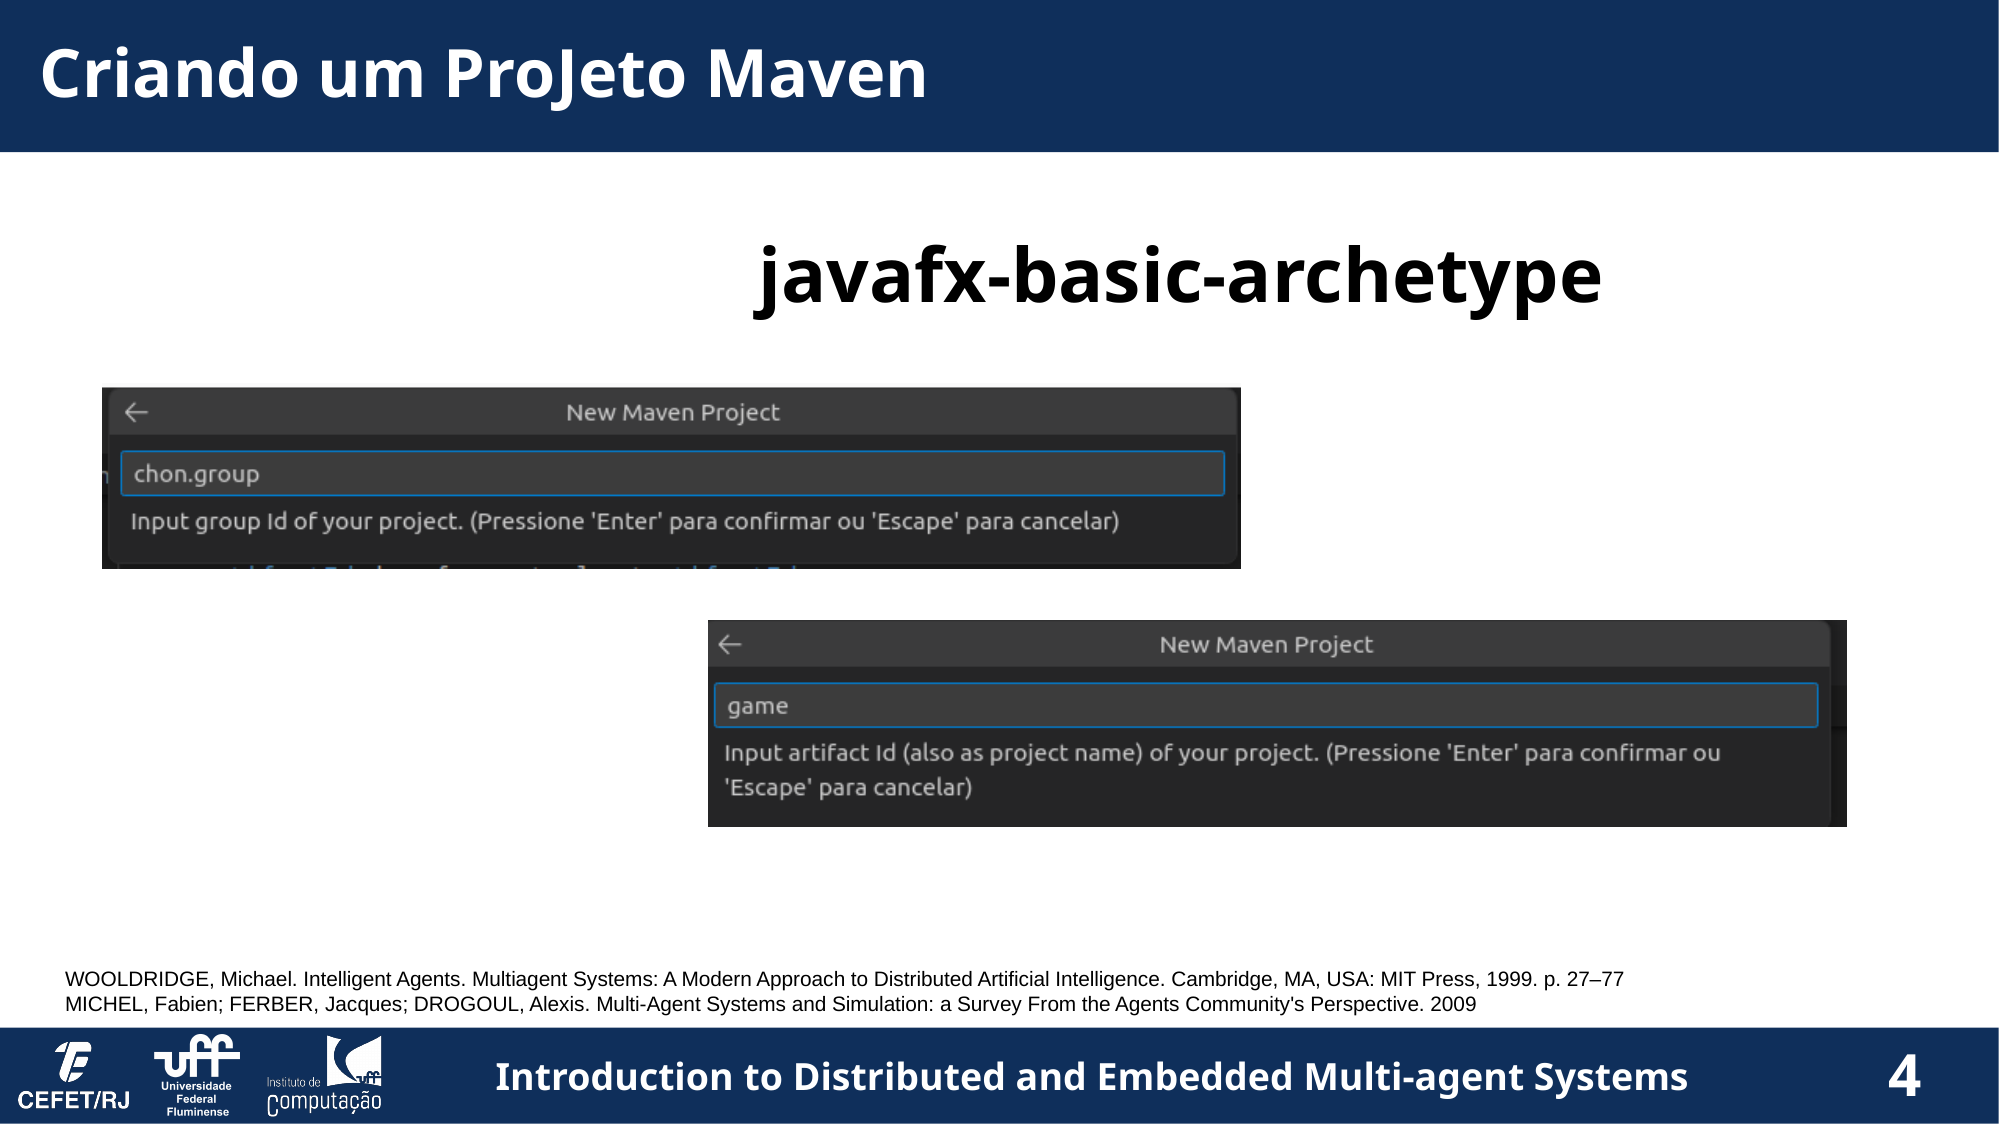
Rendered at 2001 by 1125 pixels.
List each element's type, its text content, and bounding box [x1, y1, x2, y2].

picture [708, 620, 1847, 827]
picture [153, 1033, 241, 1121]
text_box WOOLDRIDGE, Michael. Intelligent Agents. Multiagent Systems: A Modern Approach to Distributed Artificial Intelligence. Cambridge, MA, USA: MIT Press, 1999. p. 27–77 MICHEL, Fabien; FERBER, Jacques; DROGOUL, Alexis. Multi-Agent Systems and Simulation: a Survey From the Agents Community's Perspective. 2009 [50, 958, 1969, 1024]
picture [102, 383, 1241, 569]
text_box javafx-basic-archetype [501, 219, 1861, 325]
picture [18, 1021, 129, 1125]
picture [265, 1033, 383, 1117]
text_box Criando um ProJeto Maven [25, 23, 1999, 119]
